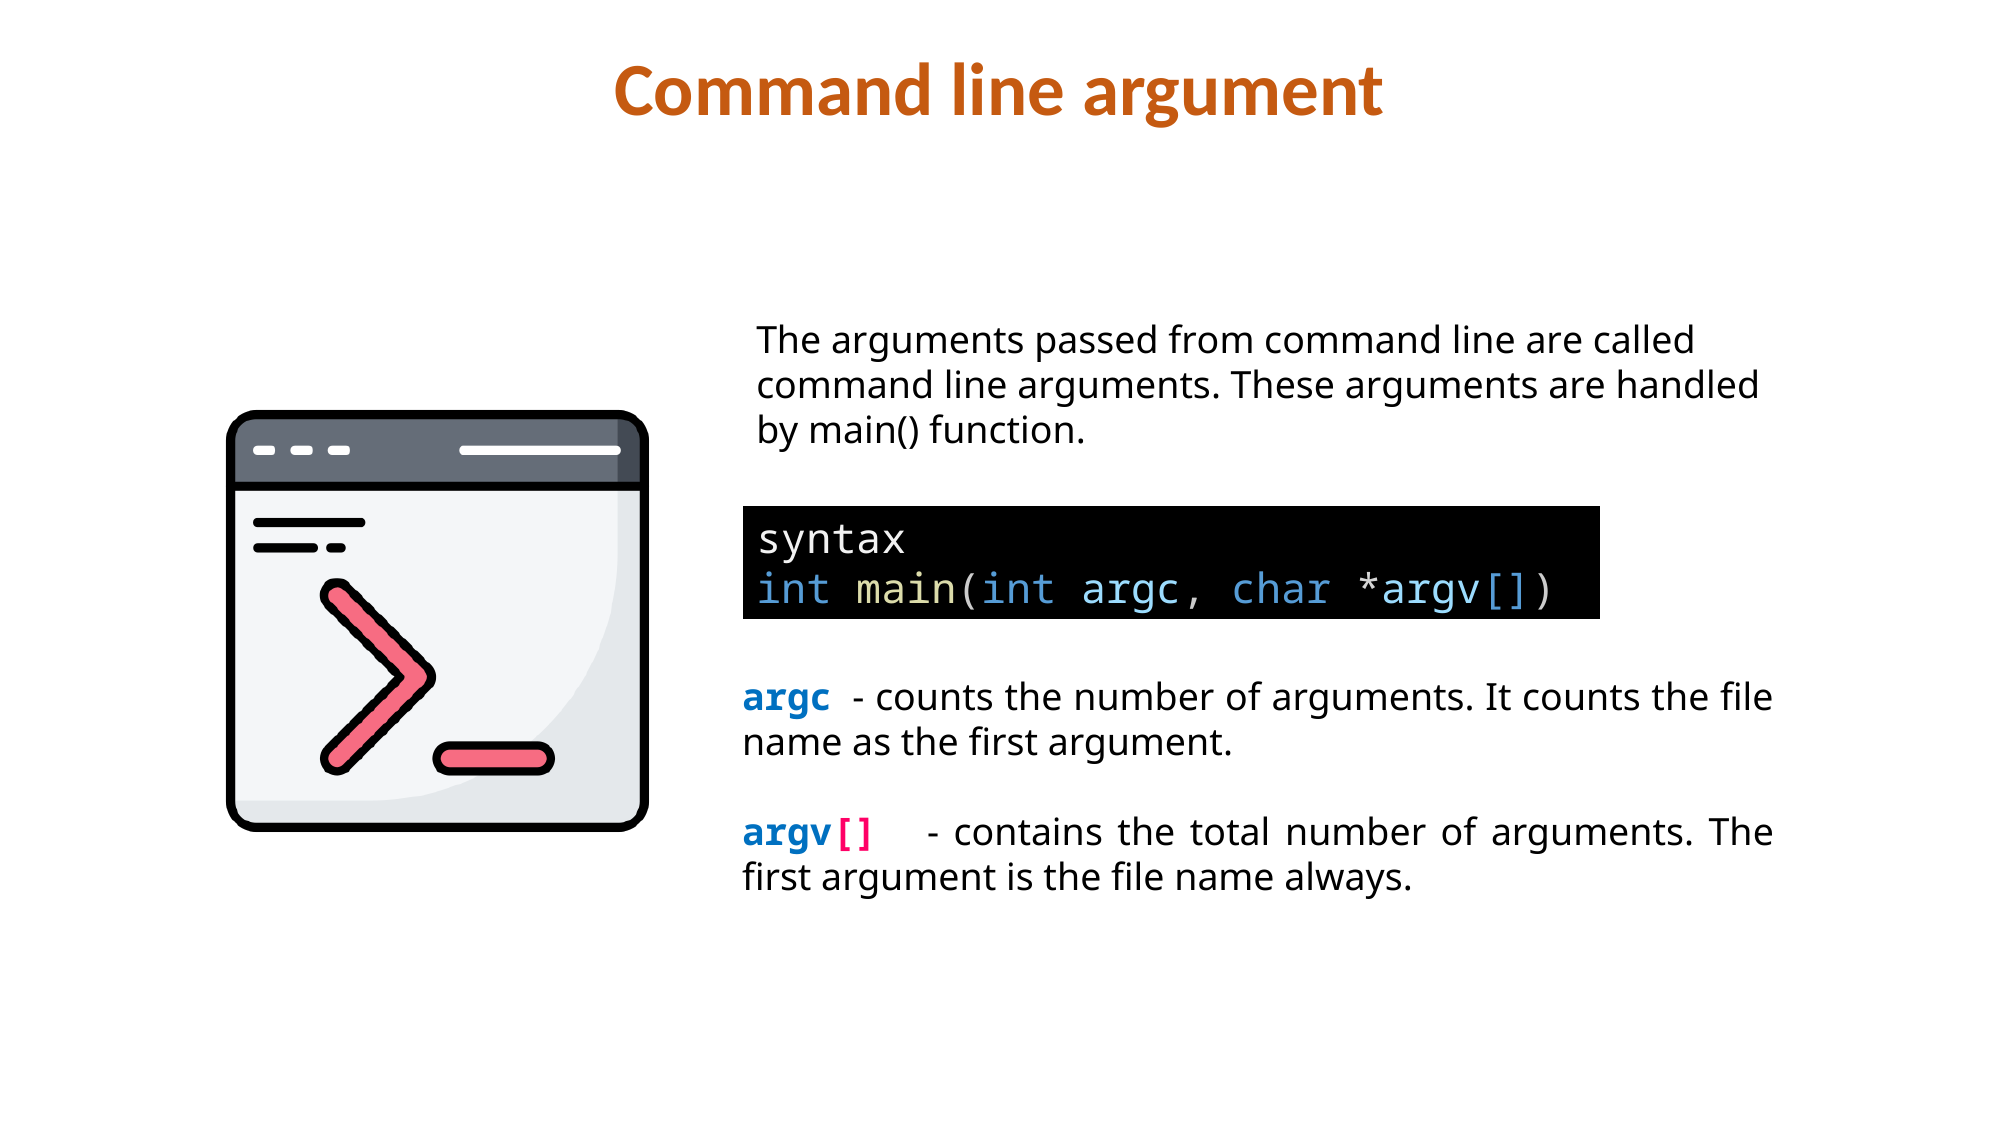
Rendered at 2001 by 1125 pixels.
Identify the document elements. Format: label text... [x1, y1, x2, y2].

text_box Command line argument [580, 33, 1420, 140]
text_box argc - counts the number of arguments. It counts the file name as the first argument. argv[] - contains the total number of arguments. The first argument is the file name always. [727, 664, 1800, 953]
text_box The arguments passed from command line are called command line arguments. These arguments are handled by main() function. [741, 308, 1786, 461]
text_box syntax int main(int argc, char *argv[]) [741, 504, 1602, 621]
picture [200, 384, 674, 857]
